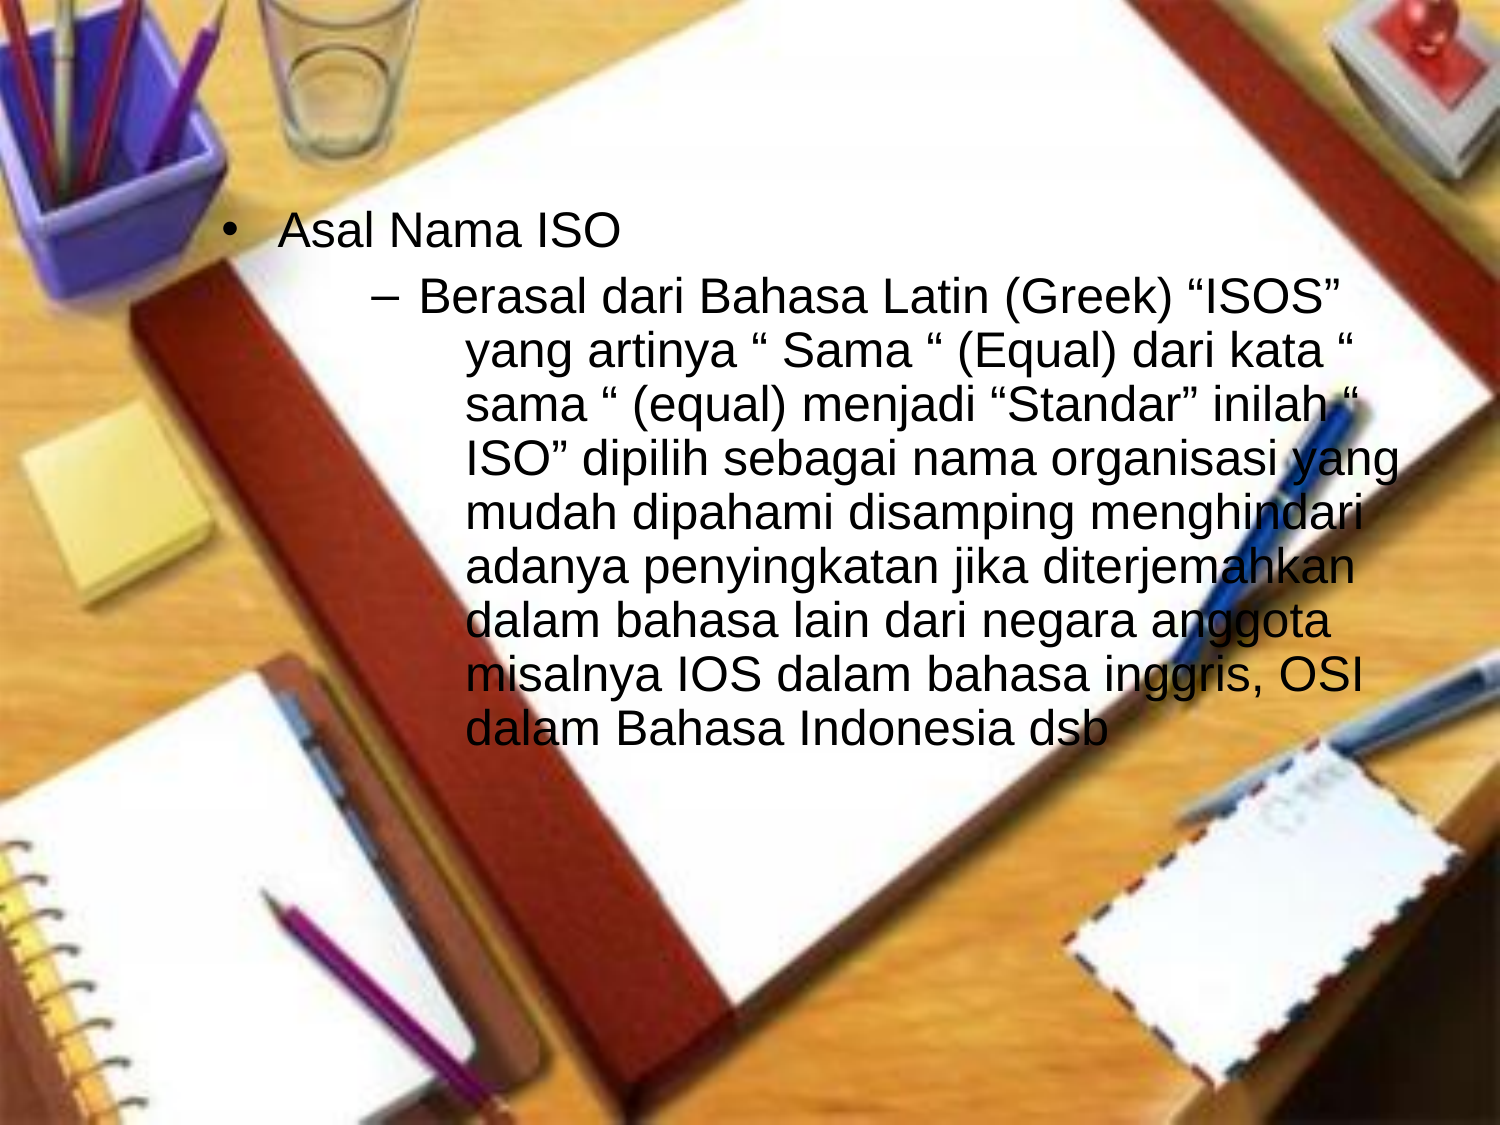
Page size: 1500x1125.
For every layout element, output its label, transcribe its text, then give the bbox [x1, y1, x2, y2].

list Asal Nama ISO Berasal dari Bahasa Latin (Greek) “ISOS” yang artinya “ Sama “ (Equal) dari kata “ sama “ (equal) menjadi “Standar” inilah “ ISO” dipilih sebagai nama organisasi yang mudah dipahami disamping menghindari adanya penyingkatan jika diterjemahkan dalam bahasa lain dari negara anggota misalnya IOS dalam bahasa inggris, OSI dalam Bahasa Indonesia dsb [206, 196, 1419, 889]
